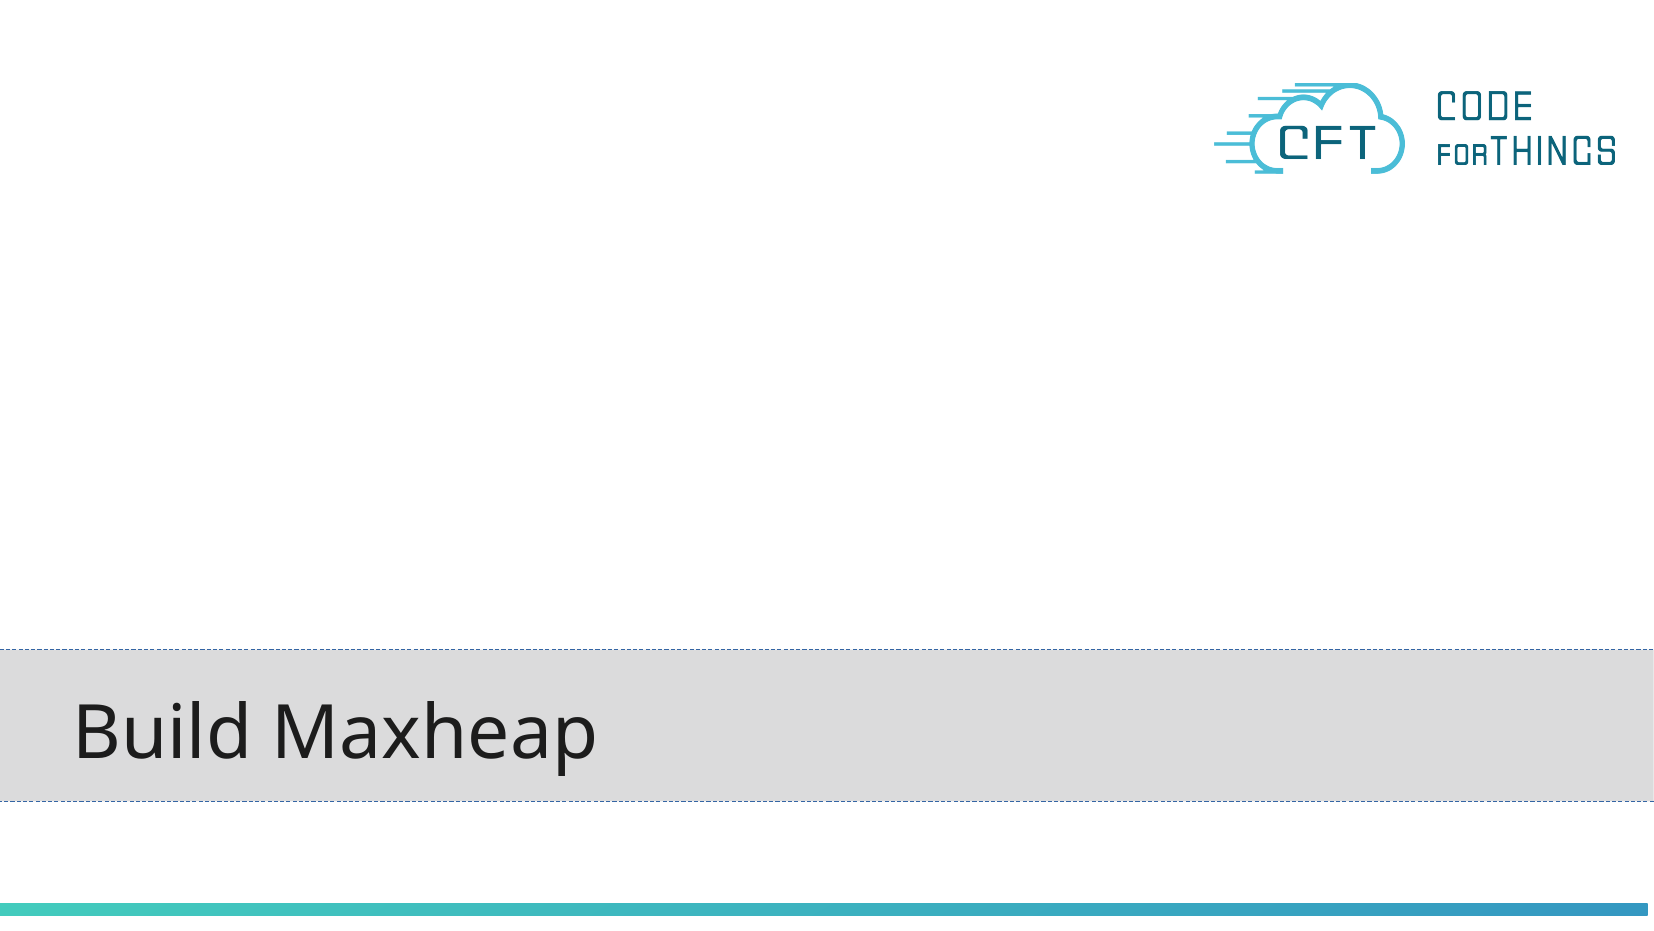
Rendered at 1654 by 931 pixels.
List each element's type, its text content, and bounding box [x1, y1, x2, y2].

title Build Maxheap [53, 651, 1542, 807]
picture [1214, 83, 1615, 174]
